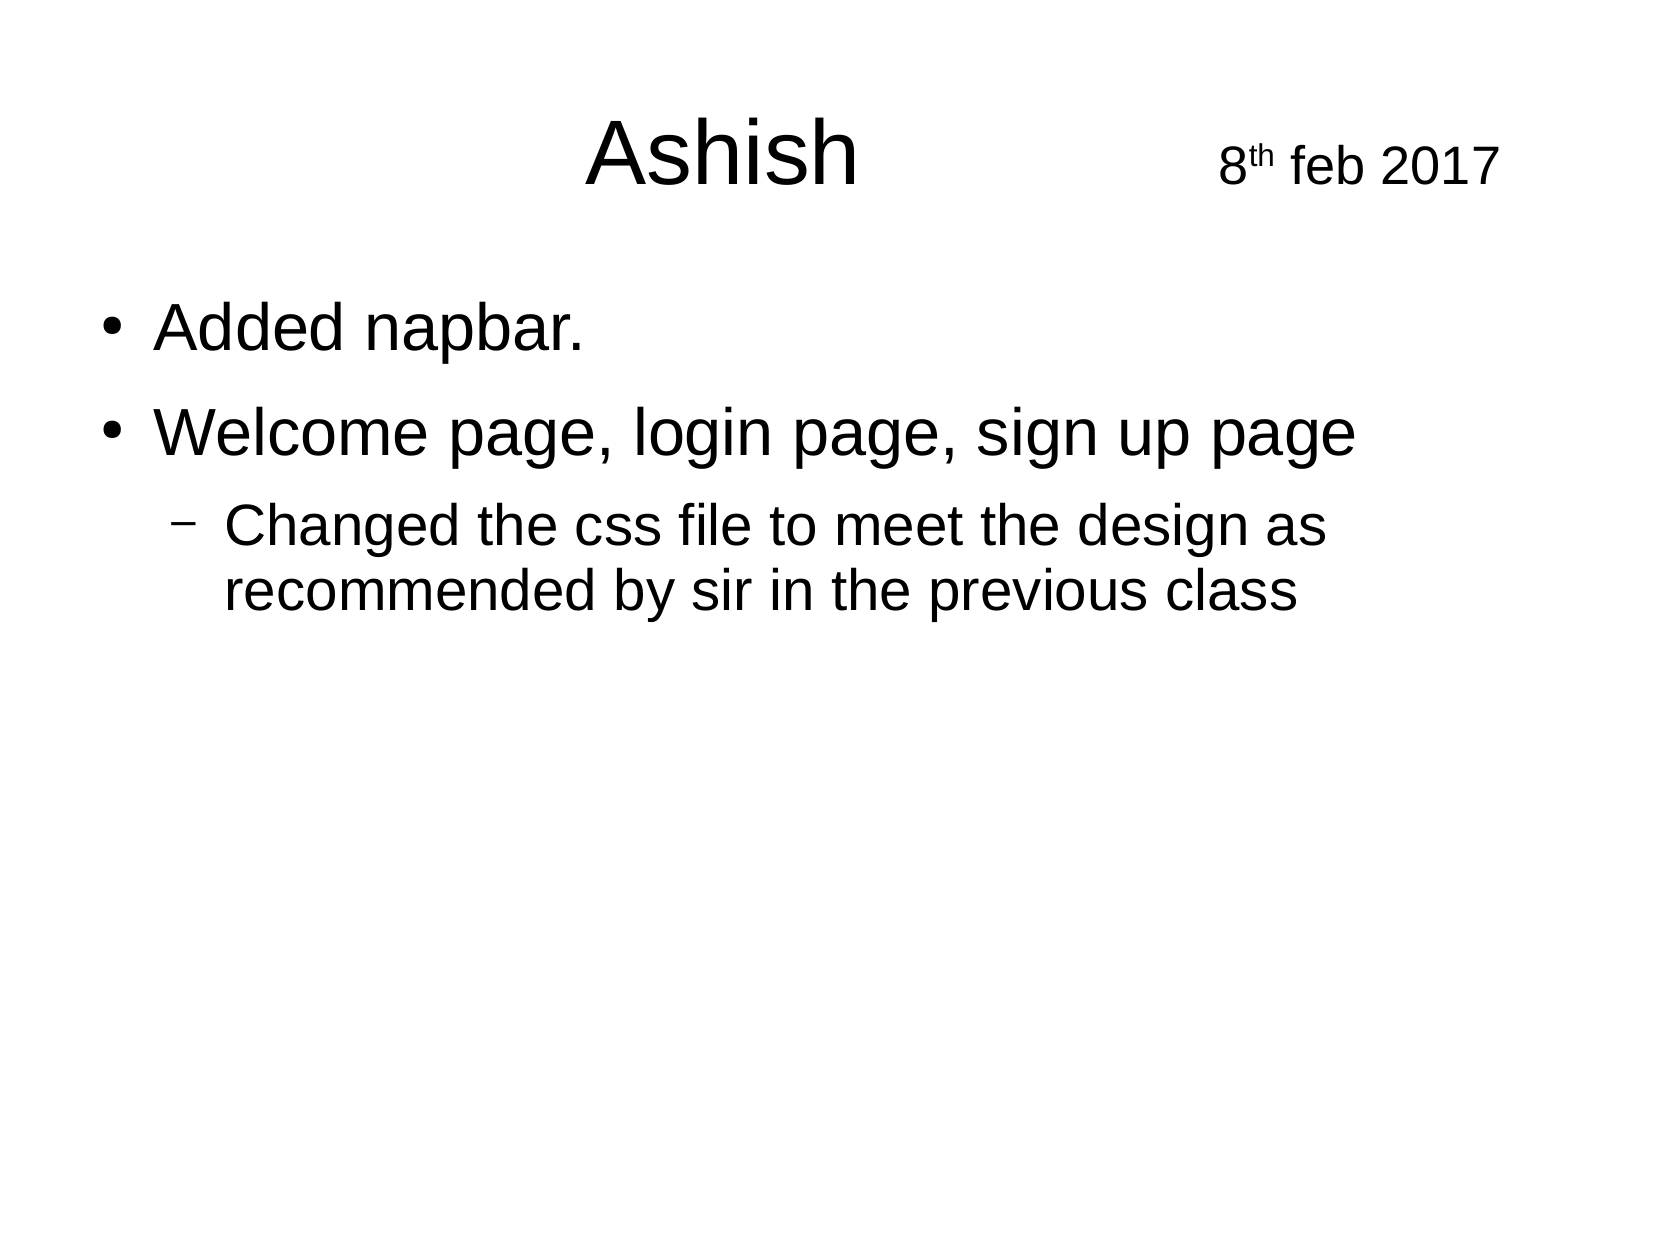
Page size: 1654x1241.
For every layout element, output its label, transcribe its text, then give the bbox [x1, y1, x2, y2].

list Added napbar. Welcome page, login page, sign up page Changed the css file to meet the design as recommended by sir in the previous class [82, 290, 1571, 1010]
title Ashish 8th feb 2017 [82, 49, 1571, 257]
